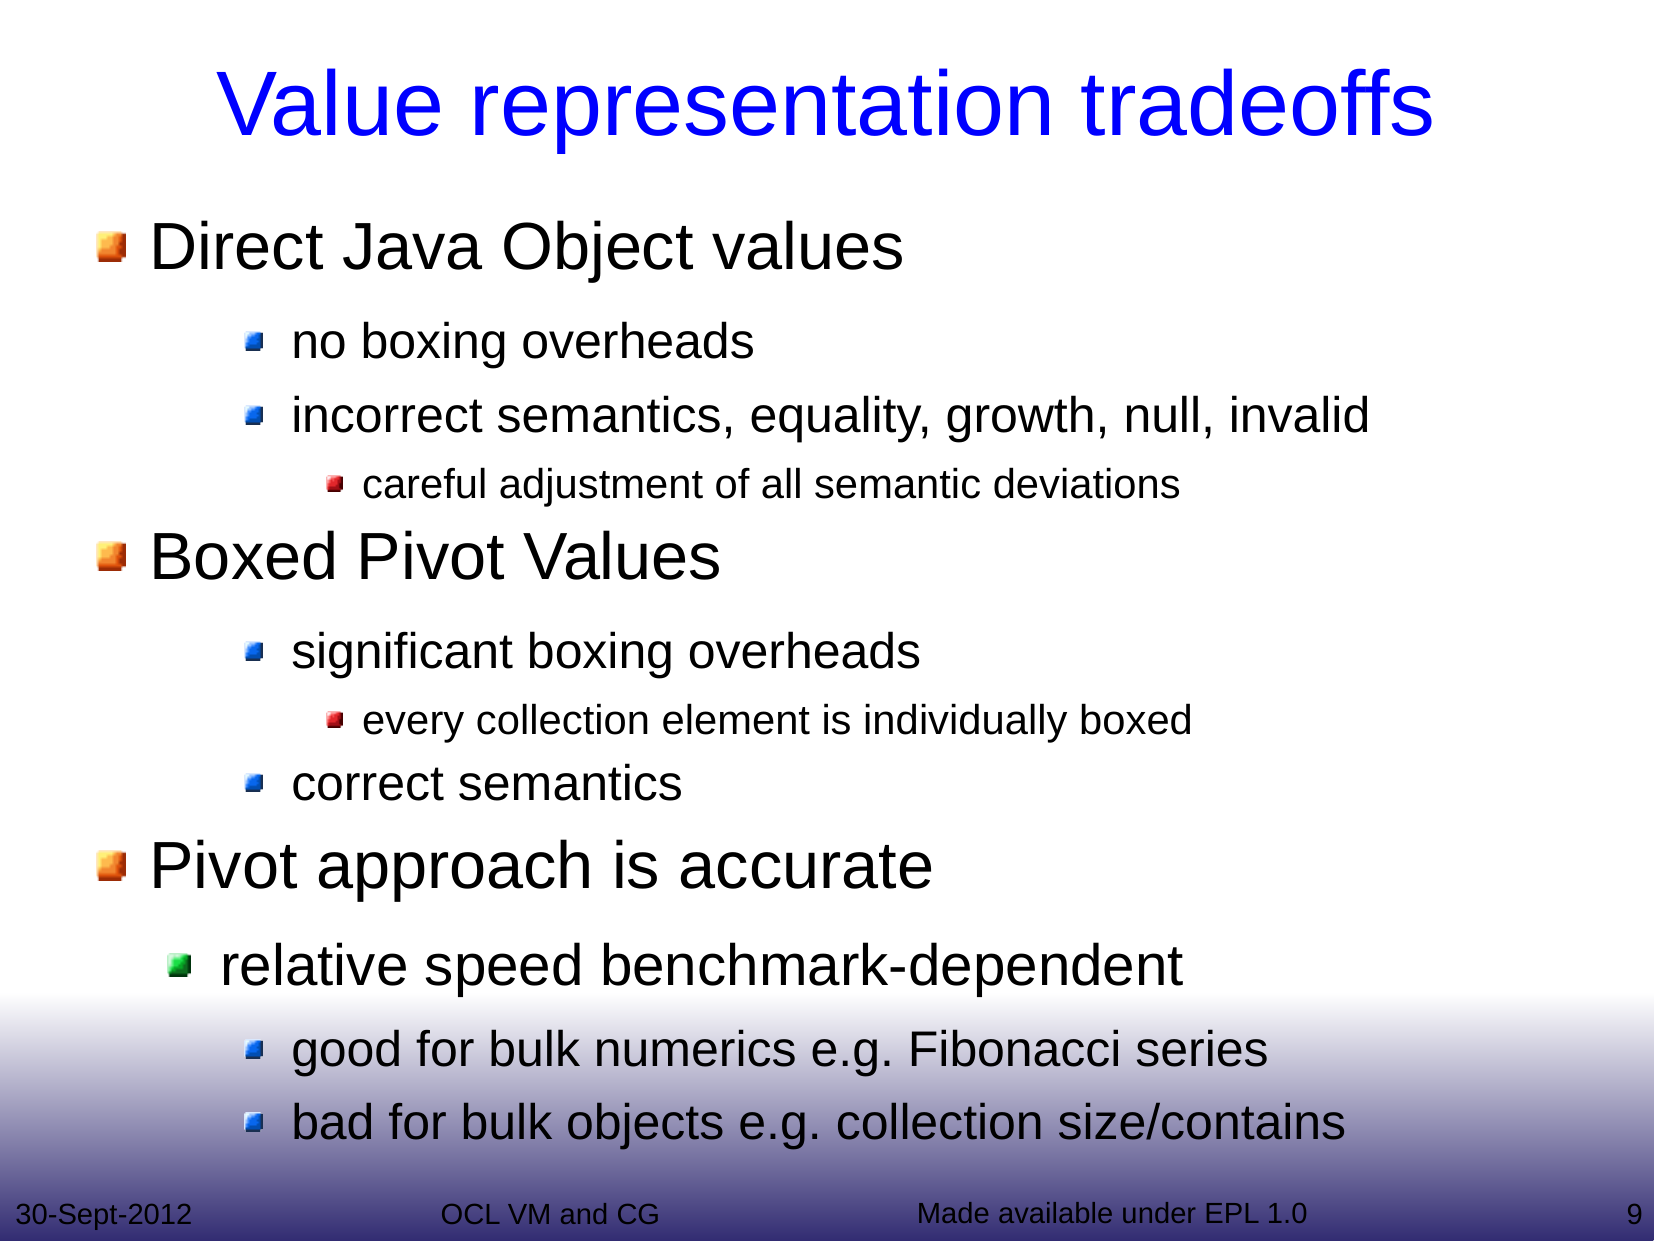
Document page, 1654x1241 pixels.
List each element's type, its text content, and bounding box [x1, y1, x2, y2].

list Direct Java Object values no boxing overheads incorrect semantics, equality, growth, null, invalid careful adjustment of all semantic deviations Boxed Pivot Values significant boxing overheads every collection element is individually boxed correct semantics Pivot approach is accurate relative speed benchmark-dependent good for bulk numerics e.g. Fibonacci series bad for bulk objects e.g. collection size/contains [78, 209, 1567, 1156]
title Value representation tradeoffs [82, 49, 1571, 158]
